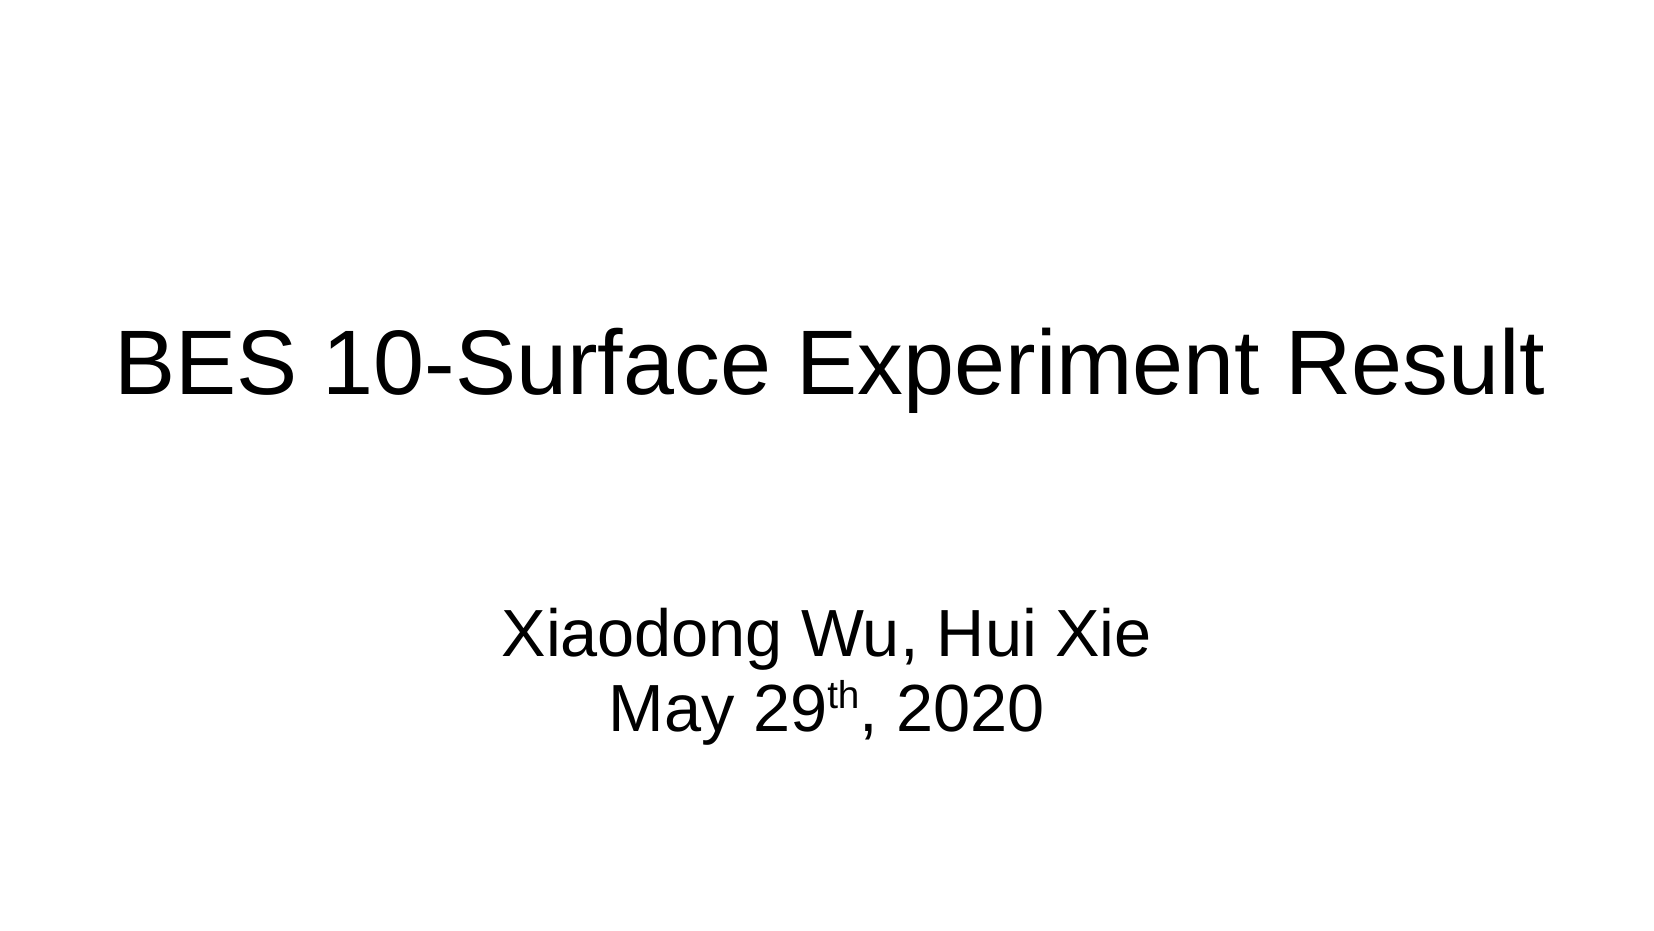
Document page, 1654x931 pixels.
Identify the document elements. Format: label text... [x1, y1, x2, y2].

subtitle Xiaodong Wu, Hui Xie May 29th, 2020 [82, 585, 1571, 758]
title BES 10-Surface Experiment Result [86, 285, 1576, 441]
